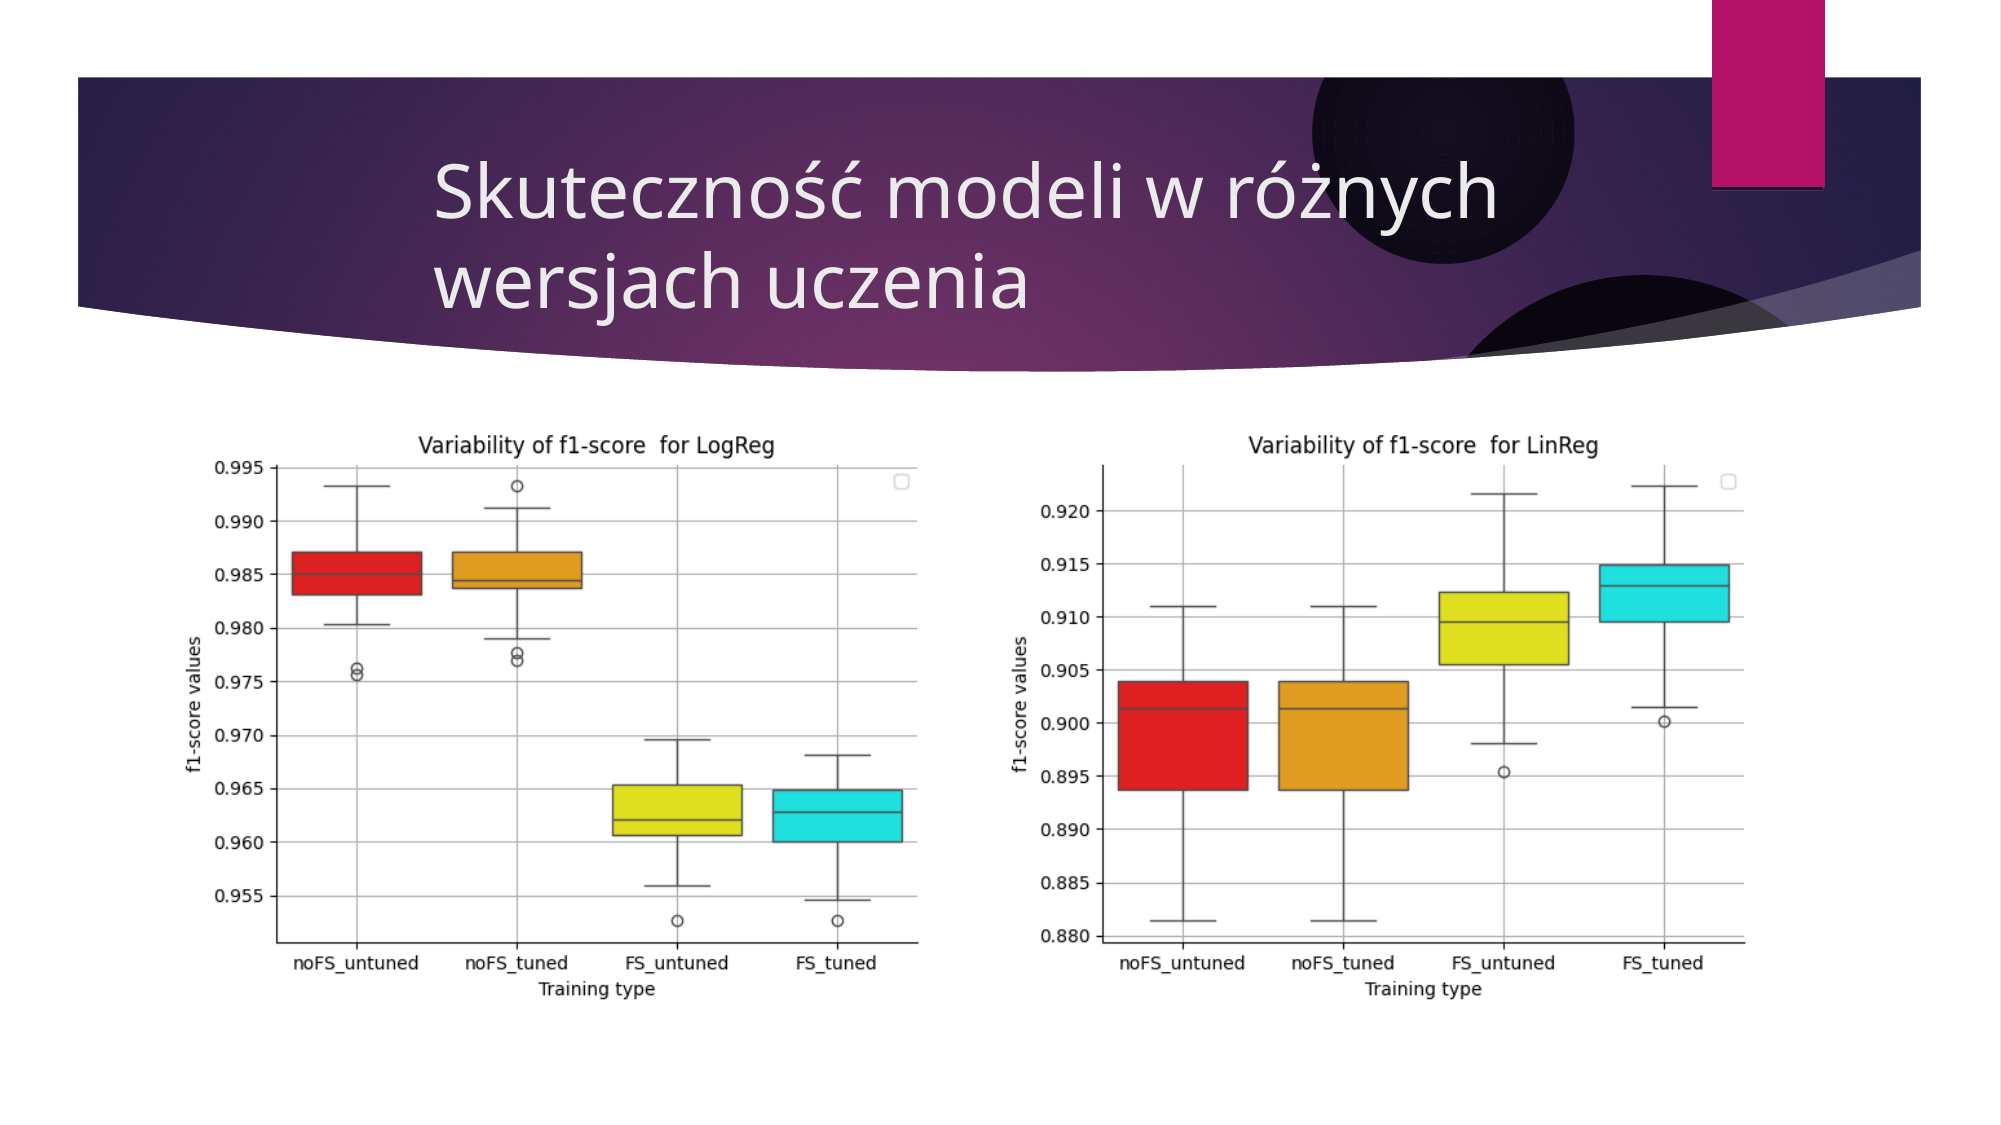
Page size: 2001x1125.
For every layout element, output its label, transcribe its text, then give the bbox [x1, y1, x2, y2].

picture [173, 390, 1827, 1011]
title Skuteczność modeli w różnych wersjach uczenia [418, 136, 1582, 314]
